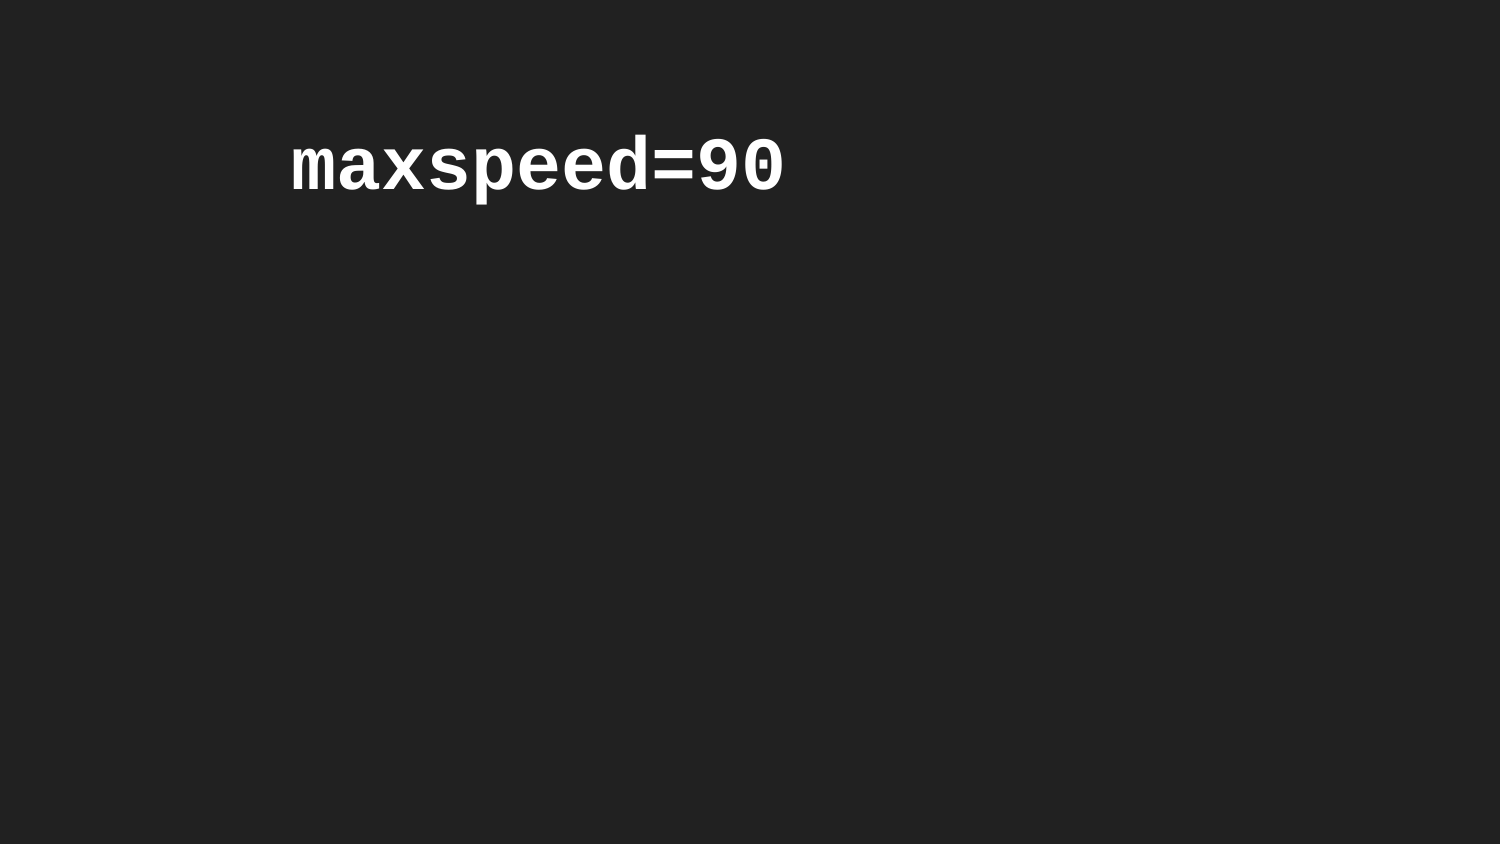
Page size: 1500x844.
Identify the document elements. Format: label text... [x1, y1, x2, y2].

title maxspeed=90 [51, 99, 1449, 755]
